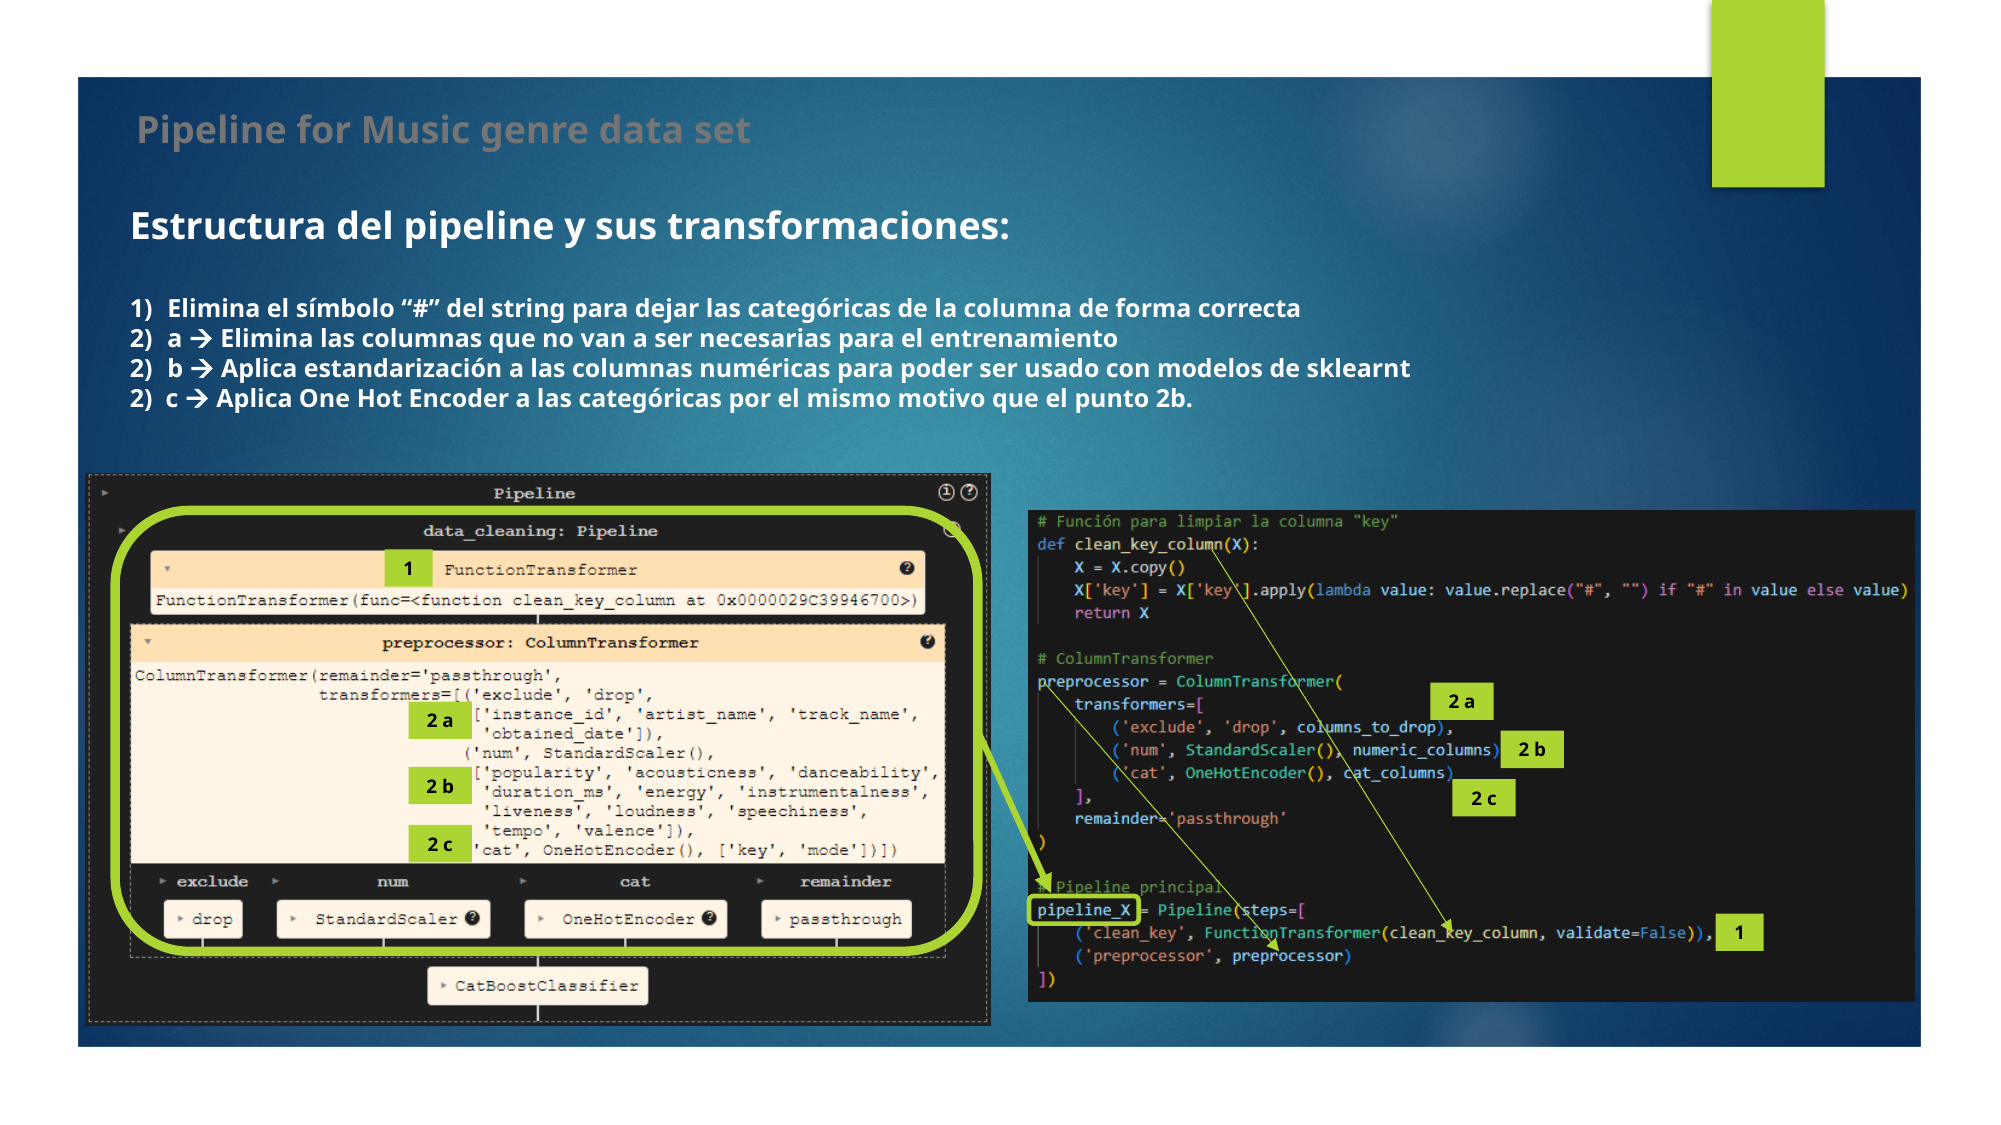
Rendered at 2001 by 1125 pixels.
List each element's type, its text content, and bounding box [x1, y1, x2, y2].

text_box 2 a [1430, 682, 1494, 720]
text_box Pipeline for Music genre data set [121, 98, 793, 159]
text_box 2 a [408, 701, 472, 739]
text_box 2 b [1500, 730, 1564, 769]
picture [79, 78, 1920, 1046]
text_box 1 [1715, 913, 1764, 951]
text_box 1 [384, 549, 433, 587]
text_box Estructura del pipeline y sus transformaciones: Elimina el símbolo “#” del string para dejar las categóricas de la columna de forma correcta a  Elimina las columnas que no van a ser necesarias para el entrenamiento b  Aplica estandarización a las columnas numéricas para poder ser usado con modelos de sklearnt 2) c  Aplica One Hot Encoder a las categóricas por el mismo motivo que el punto 2b. [115, 195, 1795, 420]
text_box 2 c [408, 824, 472, 863]
text_box 2 b [408, 766, 472, 805]
text_box 2 c [1452, 779, 1516, 817]
